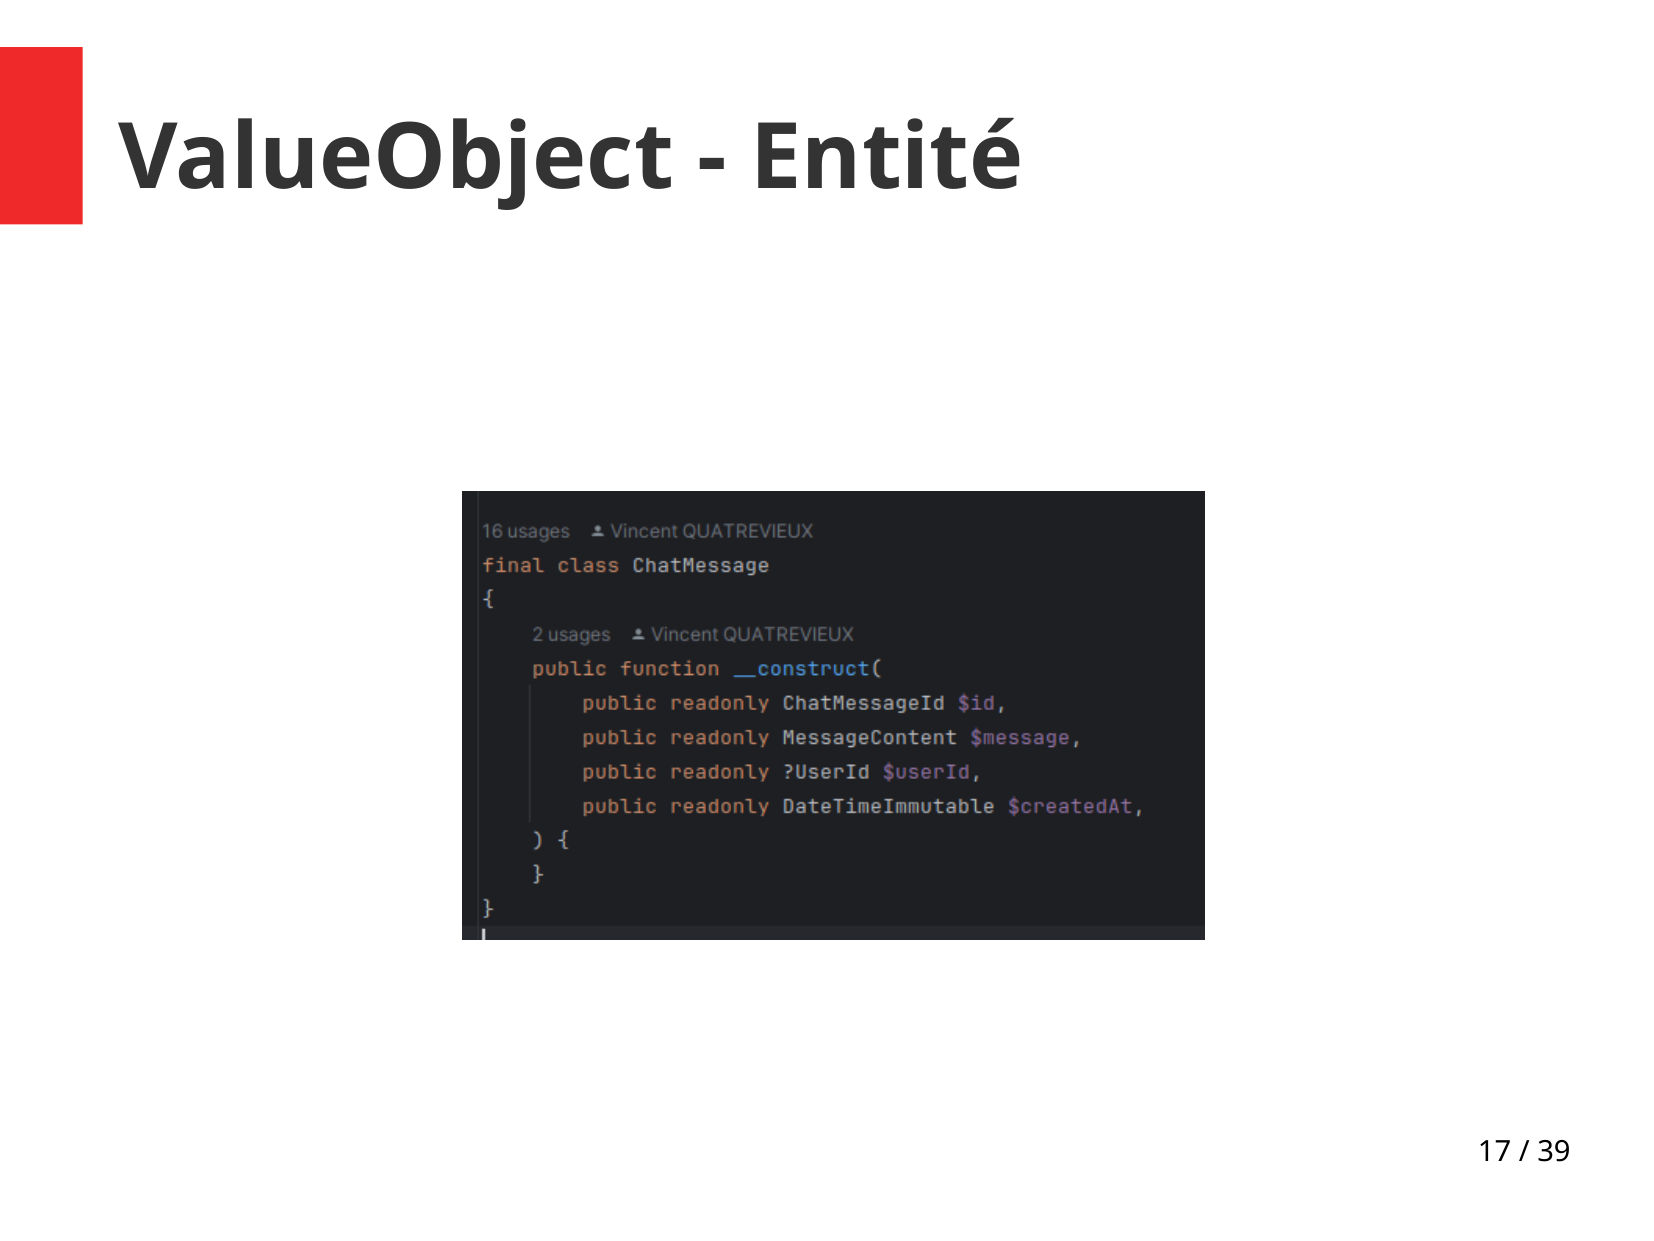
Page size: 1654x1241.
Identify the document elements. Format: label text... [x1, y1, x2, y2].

picture [462, 491, 1205, 941]
title ValueObject - Entité [118, 49, 1571, 257]
